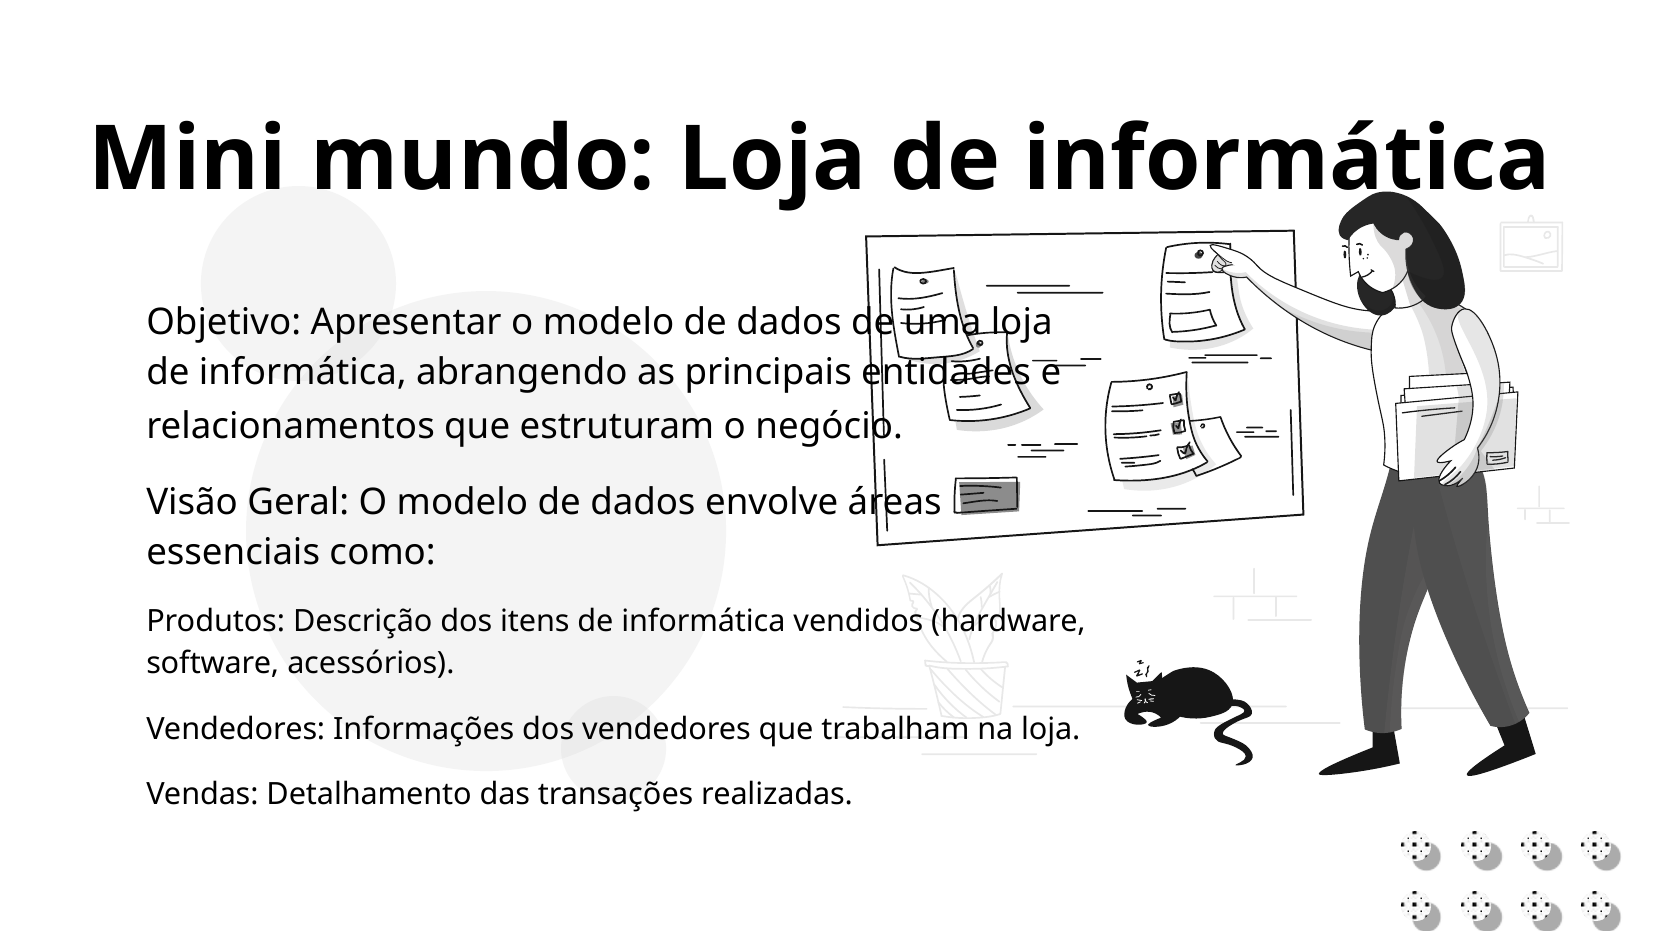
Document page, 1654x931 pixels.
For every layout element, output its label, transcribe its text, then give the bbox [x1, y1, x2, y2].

picture [1520, 831, 1552, 862]
picture [1580, 890, 1612, 922]
picture [1461, 890, 1492, 922]
picture [1400, 830, 1432, 862]
list Objetivo: Apresentar o modelo de dados de uma loja de informática, abrangendo as principais entidades e relacionamentos que estruturam o negócio. Visão Geral: O modelo de dados envolve áreas essenciais como: Produtos: Descrição dos itens de informática vendidos (hardware, software, acessórios). Vendedores: Informações dos vendedores que trabalham na loja. Vendas: Detalhamento das transações realizadas. [76, 295, 1088, 835]
picture [1461, 830, 1492, 862]
picture [1580, 830, 1612, 862]
title Mini mundo: Loja de informática [76, 76, 1565, 233]
picture [1520, 890, 1552, 922]
picture [1400, 890, 1432, 922]
